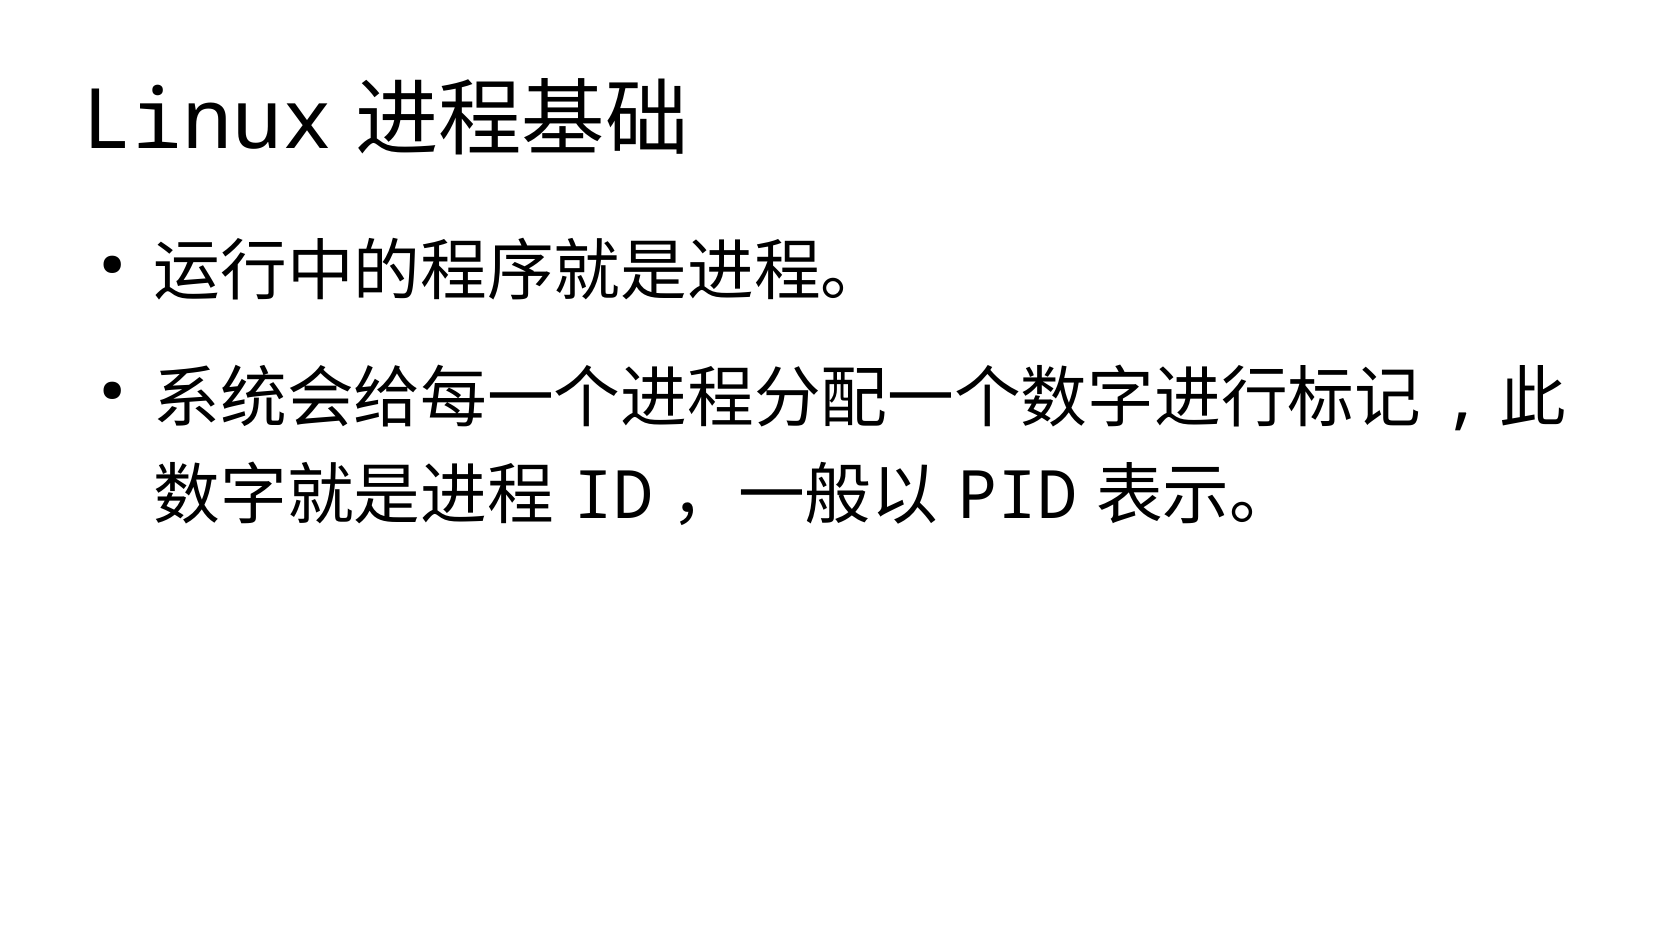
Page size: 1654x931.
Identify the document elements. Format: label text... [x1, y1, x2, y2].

title Linux进程基础 [82, 37, 1571, 189]
list 运行中的程序就是进程。 系统会给每一个进程分配一个数字进行标记,此数字就是进程ID，一般以PID表示。 [82, 217, 1571, 758]
